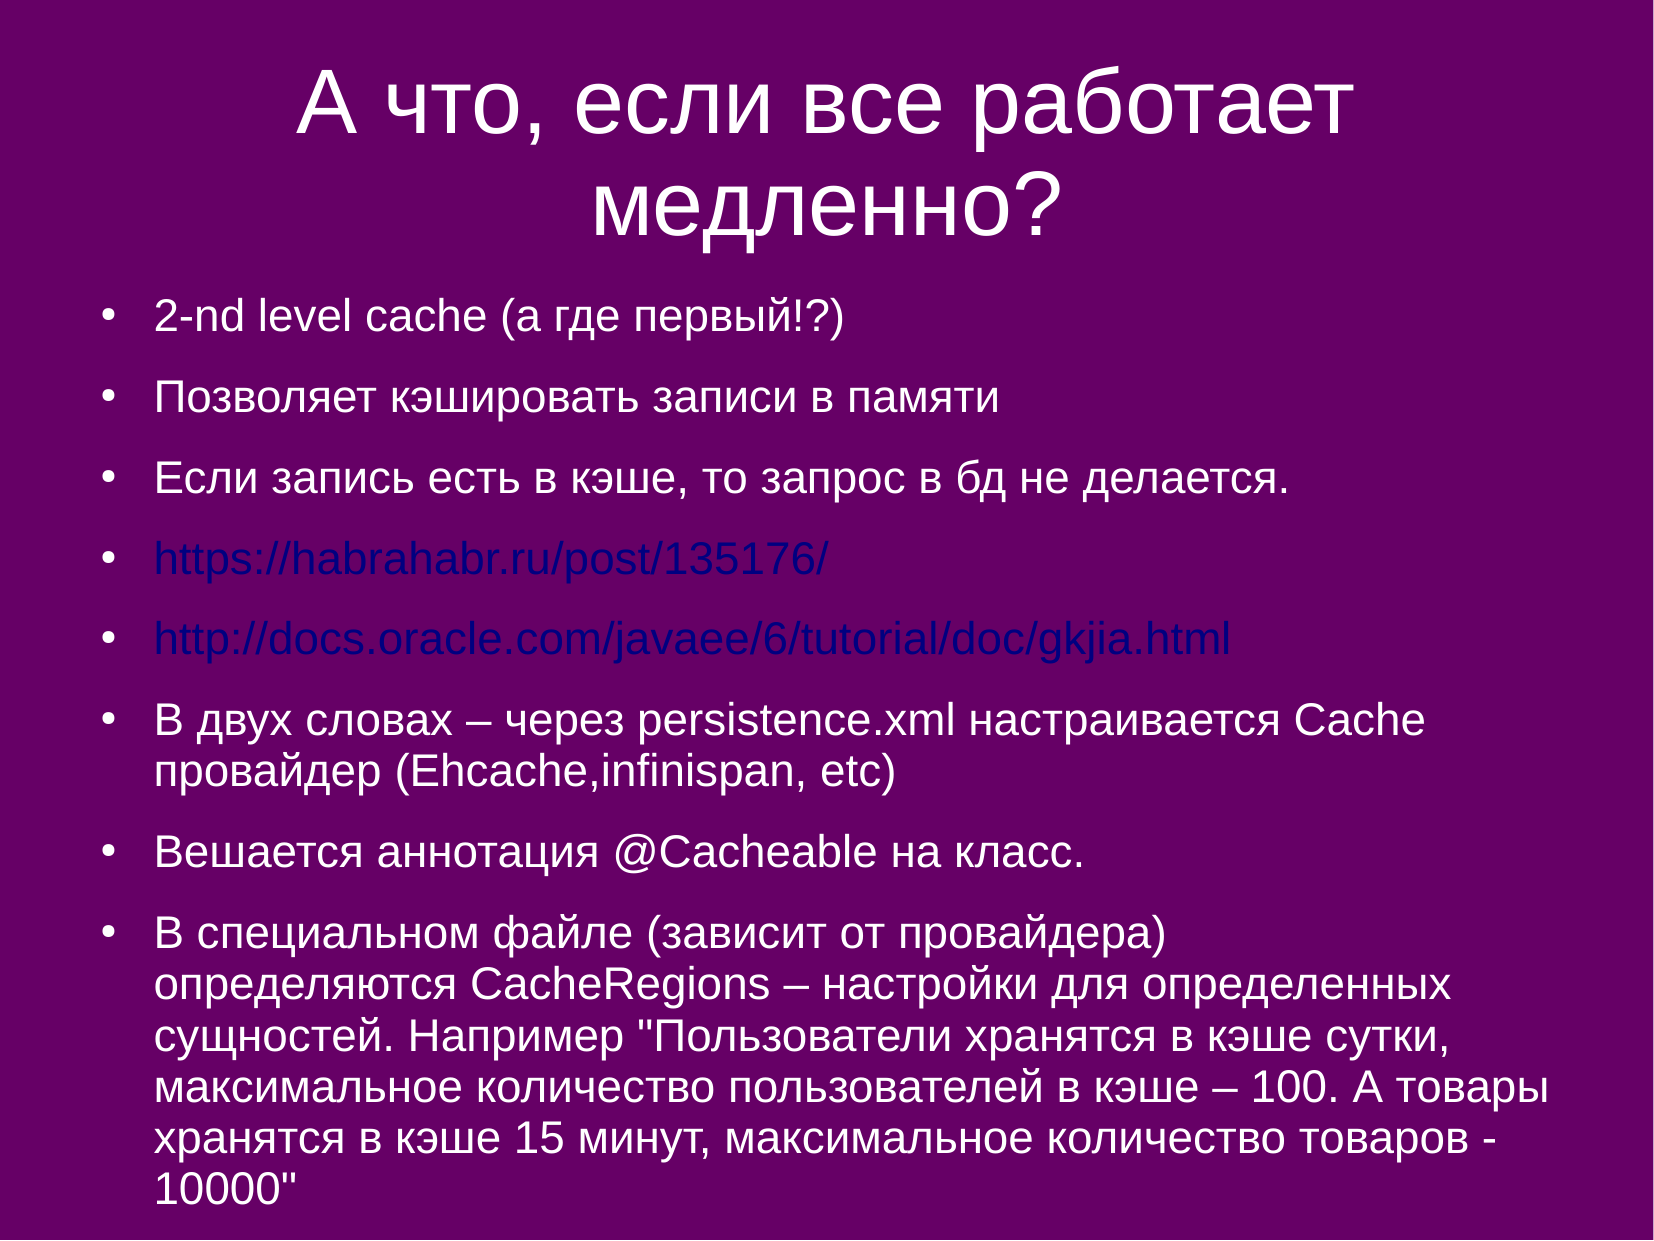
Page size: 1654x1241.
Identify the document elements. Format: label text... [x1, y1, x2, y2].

list 2-nd level cache (а где первый!?) Позволяет кэшировать записи в памяти Если запись есть в кэше, то запрос в бд не делается. https://habrahabr.ru/post/135176/ http://docs.oracle.com/javaee/6/tutorial/doc/gkjia.html В двух словах – через persistence.xml настраивается Cache провайдер (Ehcache,infinispan, etc) Вешается аннотация @Cacheable на класс. В специальном файле (зависит от провайдера) определяются CacheRegions – настройки для определенных сущностей. Например "Пользователи хранятся в кэше сутки, максимальное количество пользователей в кэше – 100. А товары хранятся в кэше 15 минут, максимальное количество товаров - 10000" [82, 290, 1571, 1212]
title А что, если все работает медленно? [82, 49, 1571, 257]
